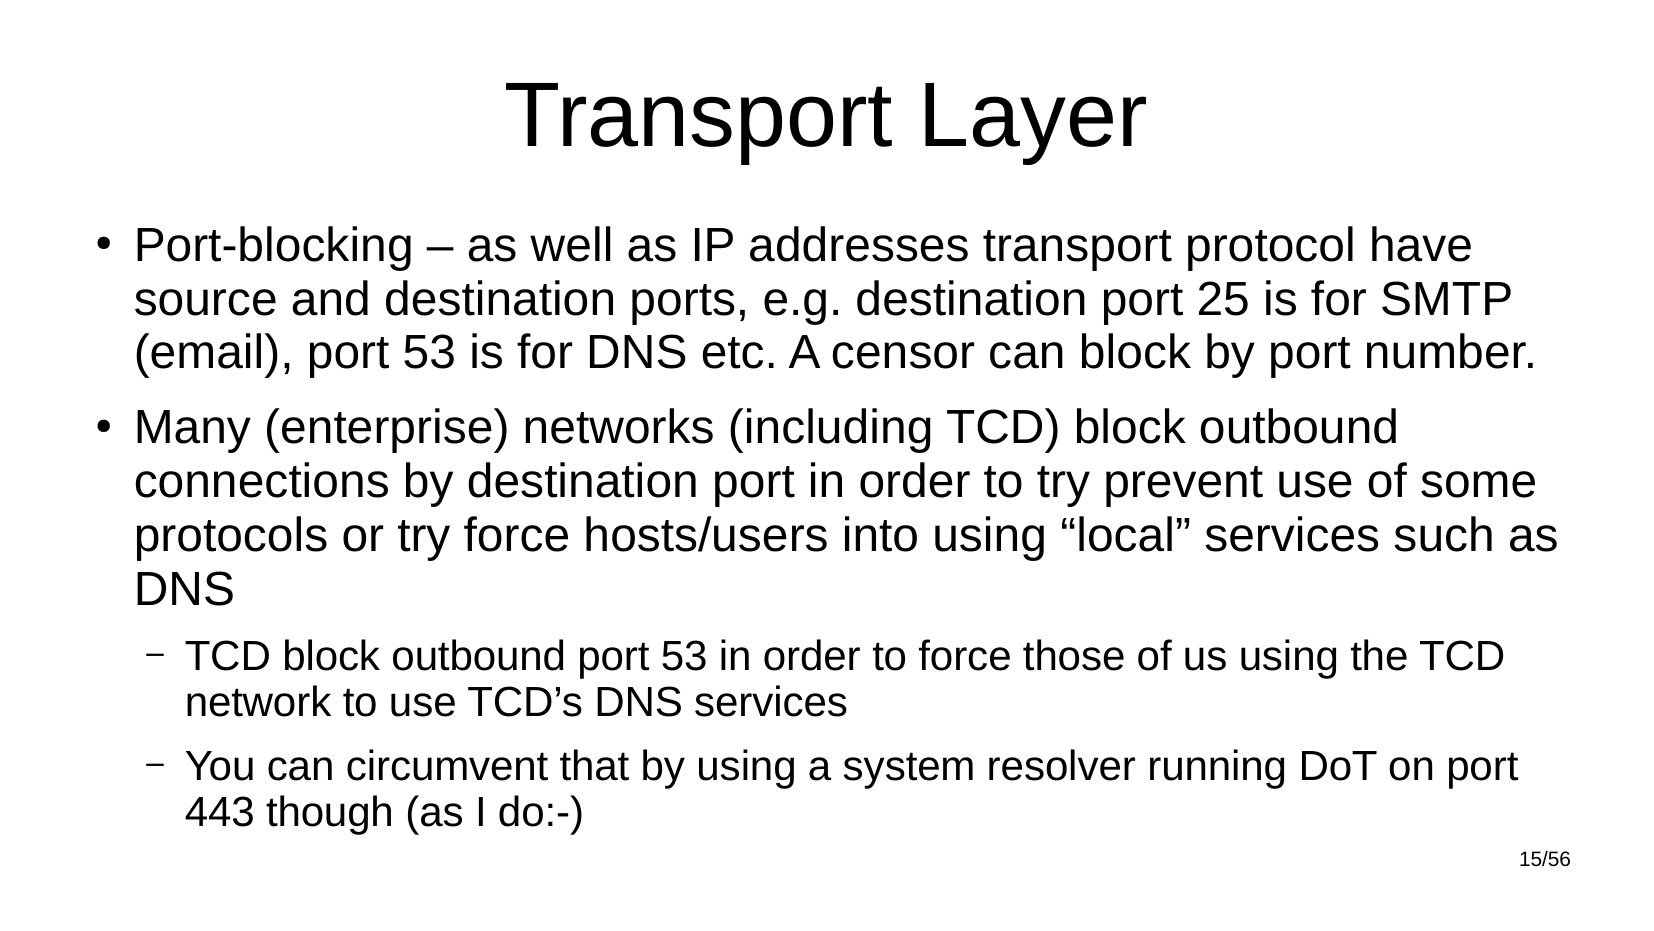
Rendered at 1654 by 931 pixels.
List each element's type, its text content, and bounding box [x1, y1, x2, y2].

list Port-blocking – as well as IP addresses transport protocol have source and destination ports, e.g. destination port 25 is for SMTP (email), port 53 is for DNS etc. A censor can block by port number. Many (enterprise) networks (including TCD) block outbound connections by destination port in order to try prevent use of some protocols or try force hosts/users into using “local” services such as DNS TCD block outbound port 53 in order to force those of us using the TCD network to use TCD’s DNS services You can circumvent that by using a system resolver running DoT on port 443 though (as I do:-) [82, 217, 1571, 851]
title Transport Layer [82, 37, 1571, 193]
